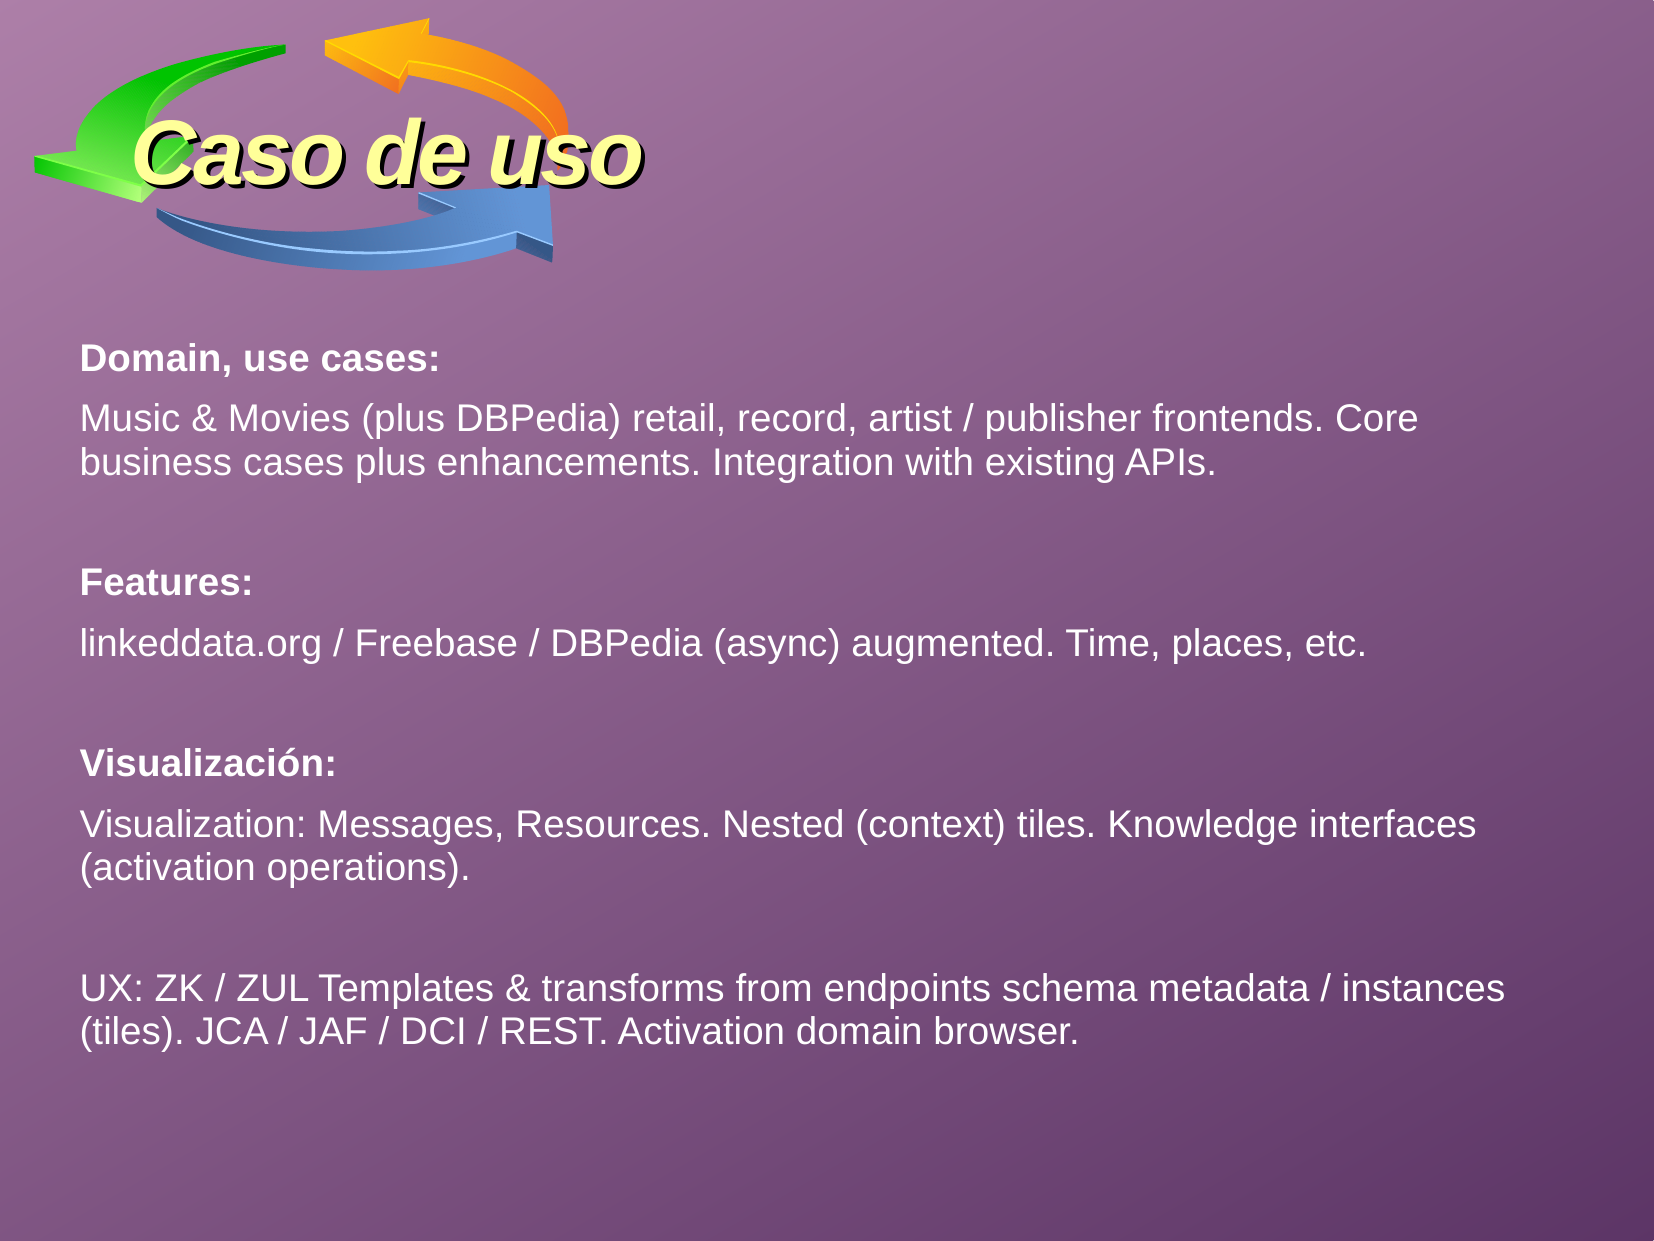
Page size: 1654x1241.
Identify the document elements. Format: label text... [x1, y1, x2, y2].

picture [23, 11, 576, 279]
list Domain, use cases: Music & Movies (plus DBPedia) retail, record, artist / publisher frontends. Core business cases plus enhancements. Integration with existing APIs. Features: linkeddata.org / Freebase / DBPedia (async) augmented. Time, places, etc. Visualización: Visualization: Messages, Resources. Nested (context) tiles. Knowledge interfaces (activation operations). UX: ZK / ZUL Templates & transforms from endpoints schema metadata / instances (tiles). JCA / JAF / DCI / REST. Activation domain browser. [79, 336, 1568, 1056]
title Caso de uso [82, 49, 1571, 257]
